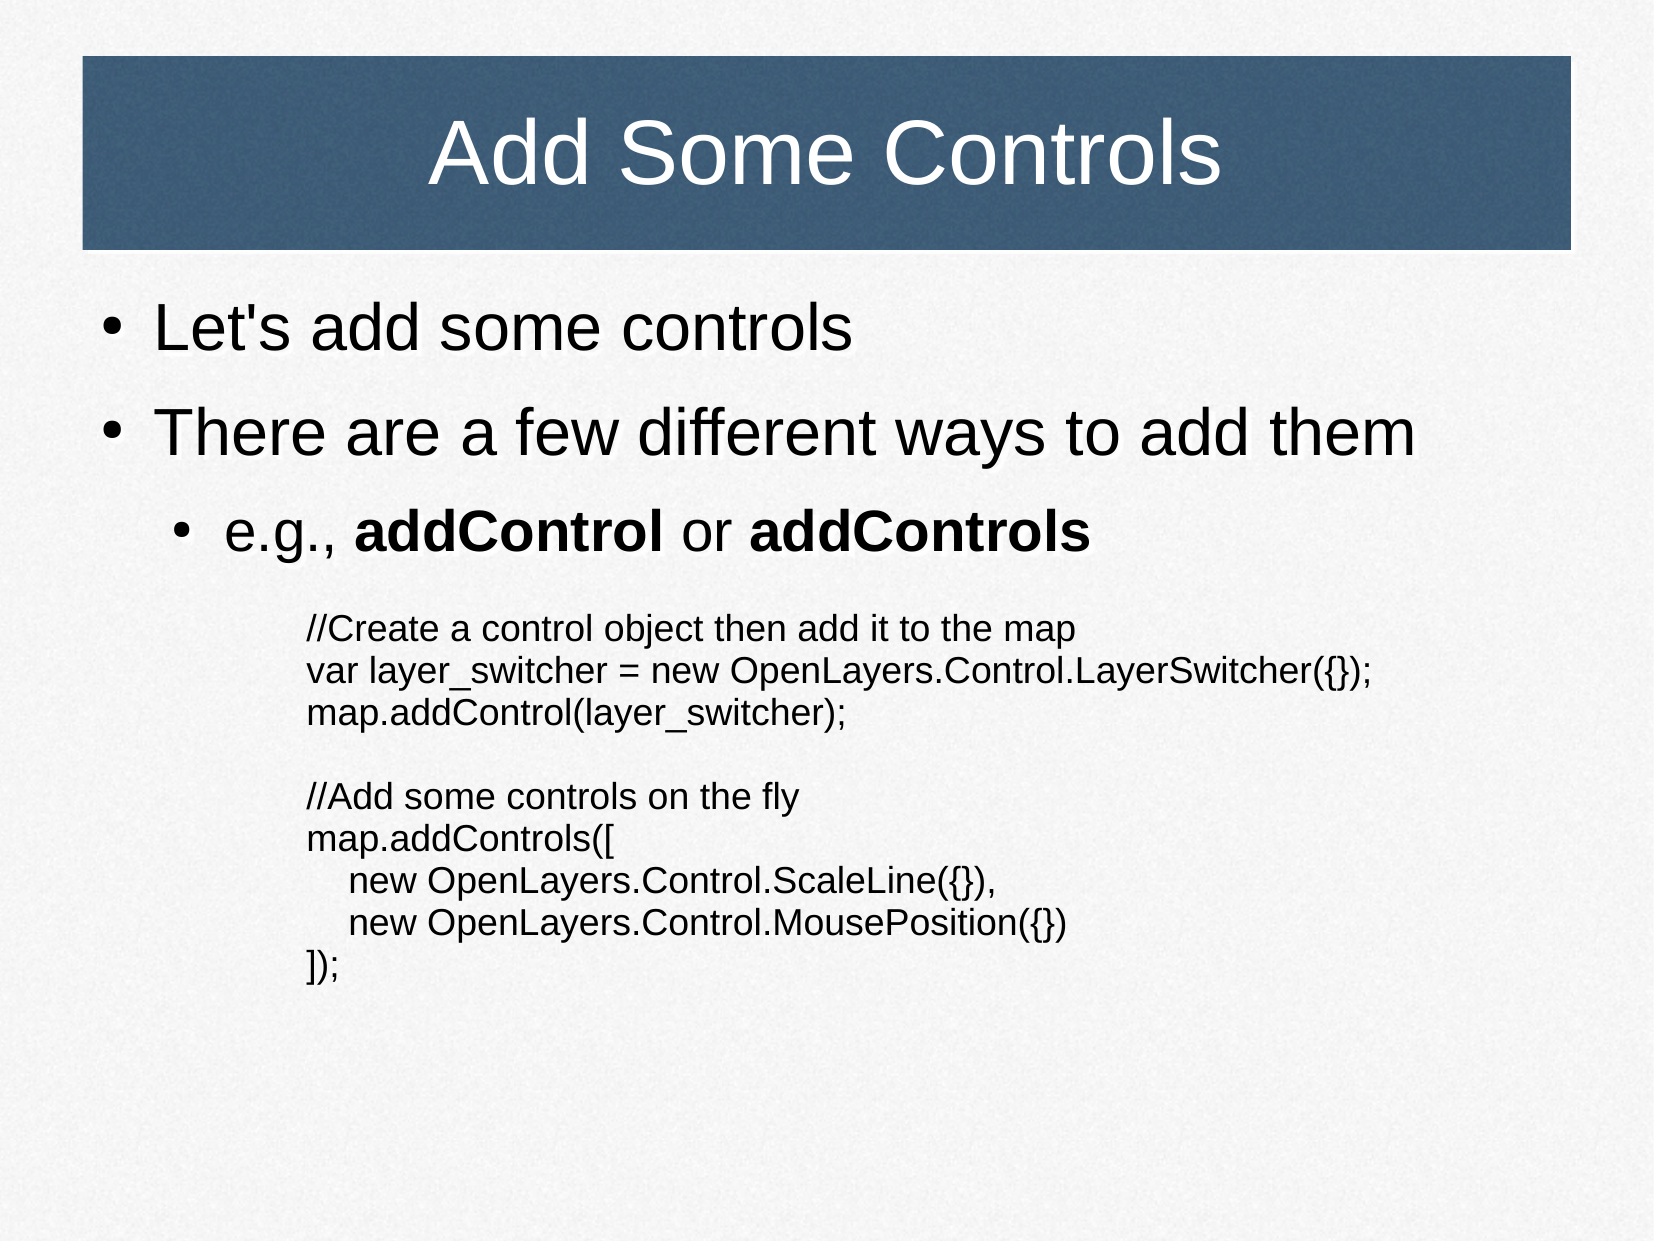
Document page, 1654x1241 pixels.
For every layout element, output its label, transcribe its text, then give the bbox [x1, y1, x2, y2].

text_box //Create a control object then add it to the map var layer_switcher = new OpenLayers.Control.LayerSwitcher({}); map.addControl(layer_switcher); //Add some controls on the fly map.addControls([ new OpenLayers.Control.ScaleLine({}), new OpenLayers.Control.MousePosition({}) ]); [207, 600, 1388, 993]
title Add Some Controls [82, 56, 1571, 250]
list Let's add some controls There are a few different ways to add them e.g., addControl or addControls [82, 290, 1571, 1109]
picture [0, 0, 1654, 1241]
